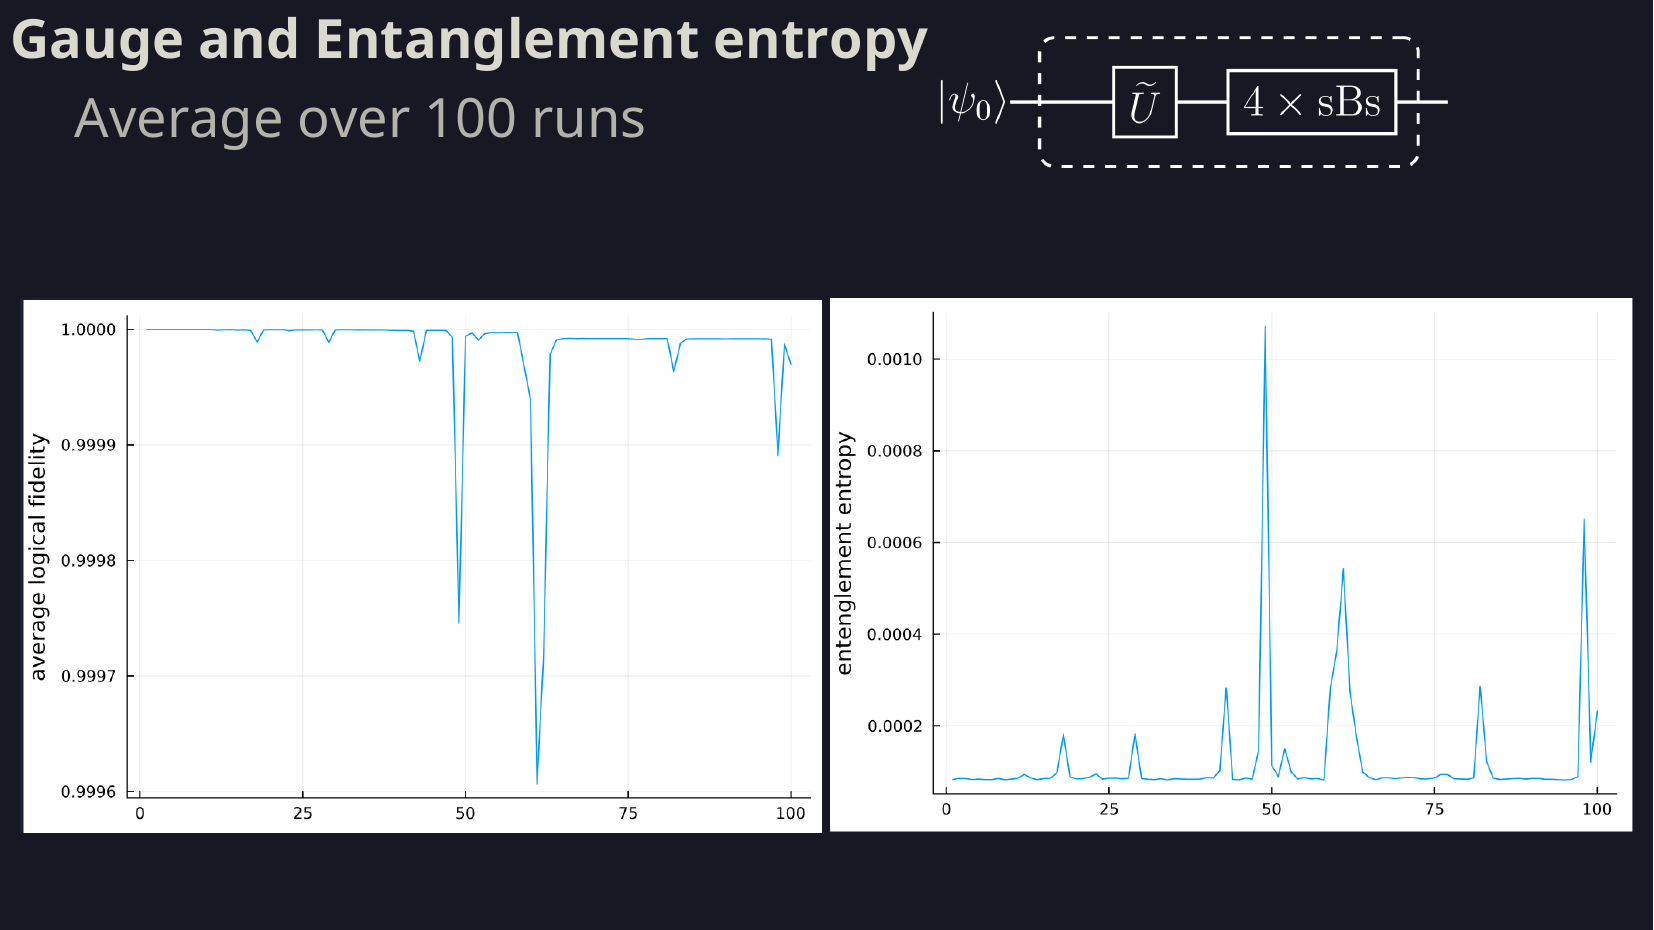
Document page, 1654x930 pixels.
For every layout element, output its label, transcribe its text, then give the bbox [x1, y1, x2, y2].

text_box Gauge and Entanglement entropy [10, 0, 1635, 80]
picture [20, 30, 1633, 833]
text_box Average over 100 runs [74, 79, 797, 155]
